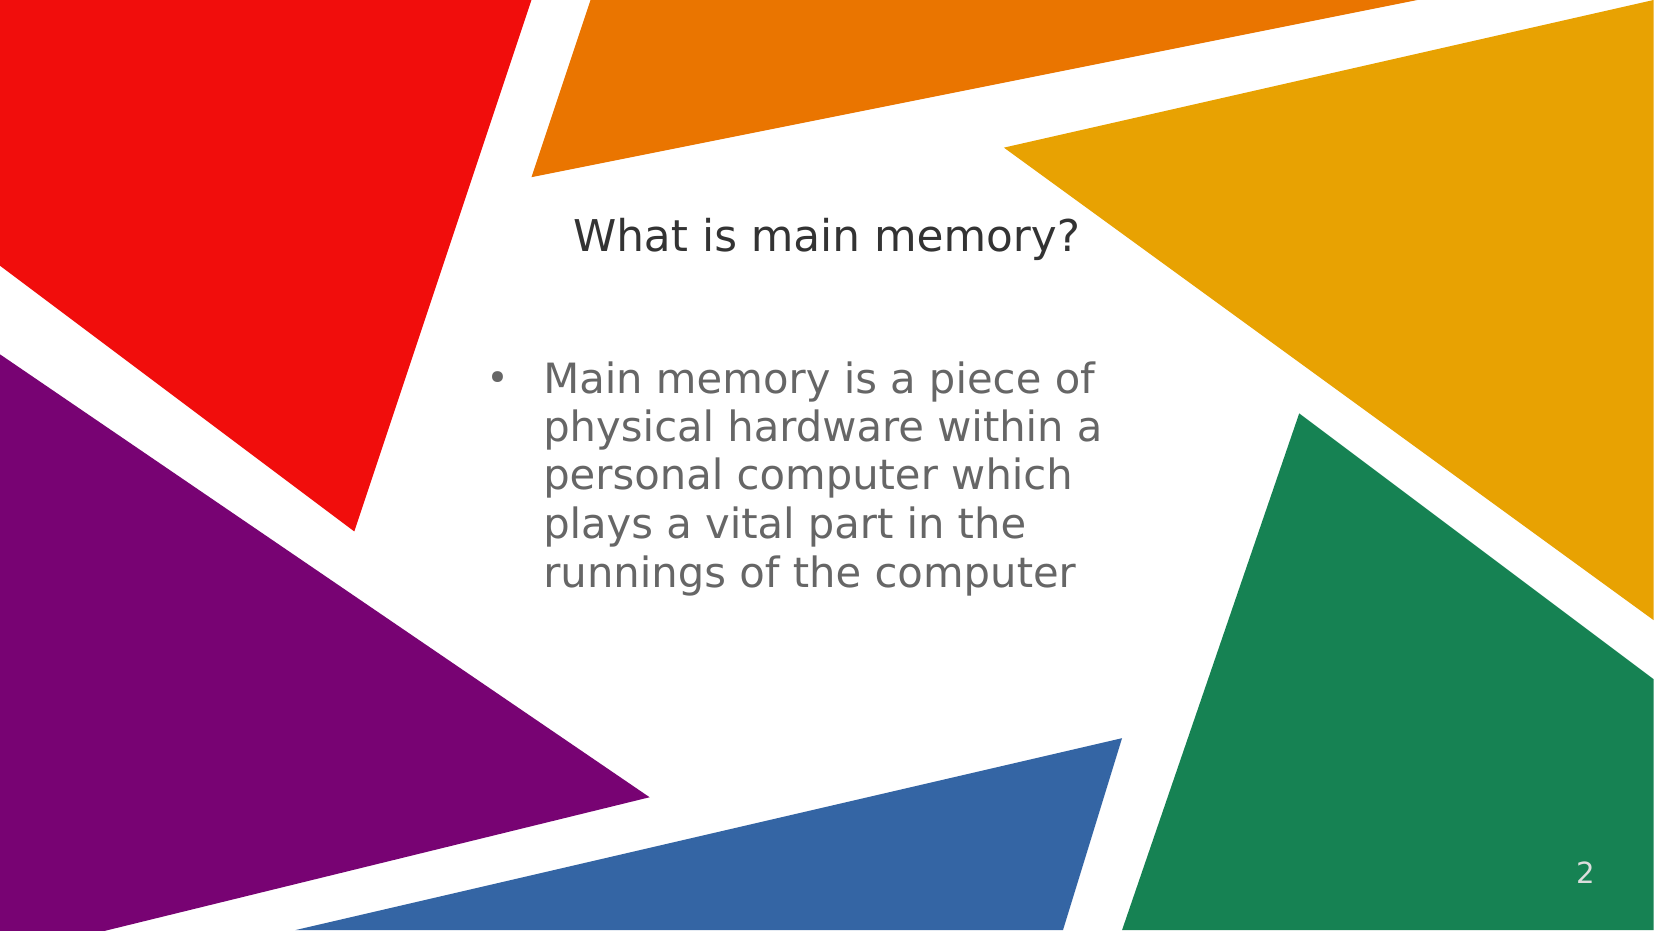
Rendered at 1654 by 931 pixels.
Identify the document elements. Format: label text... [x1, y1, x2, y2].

list Main memory is a piece of physical hardware within a personal computer which plays a vital part in the runnings of the computer [472, 354, 1182, 768]
title What is main memory? [472, 147, 1182, 325]
